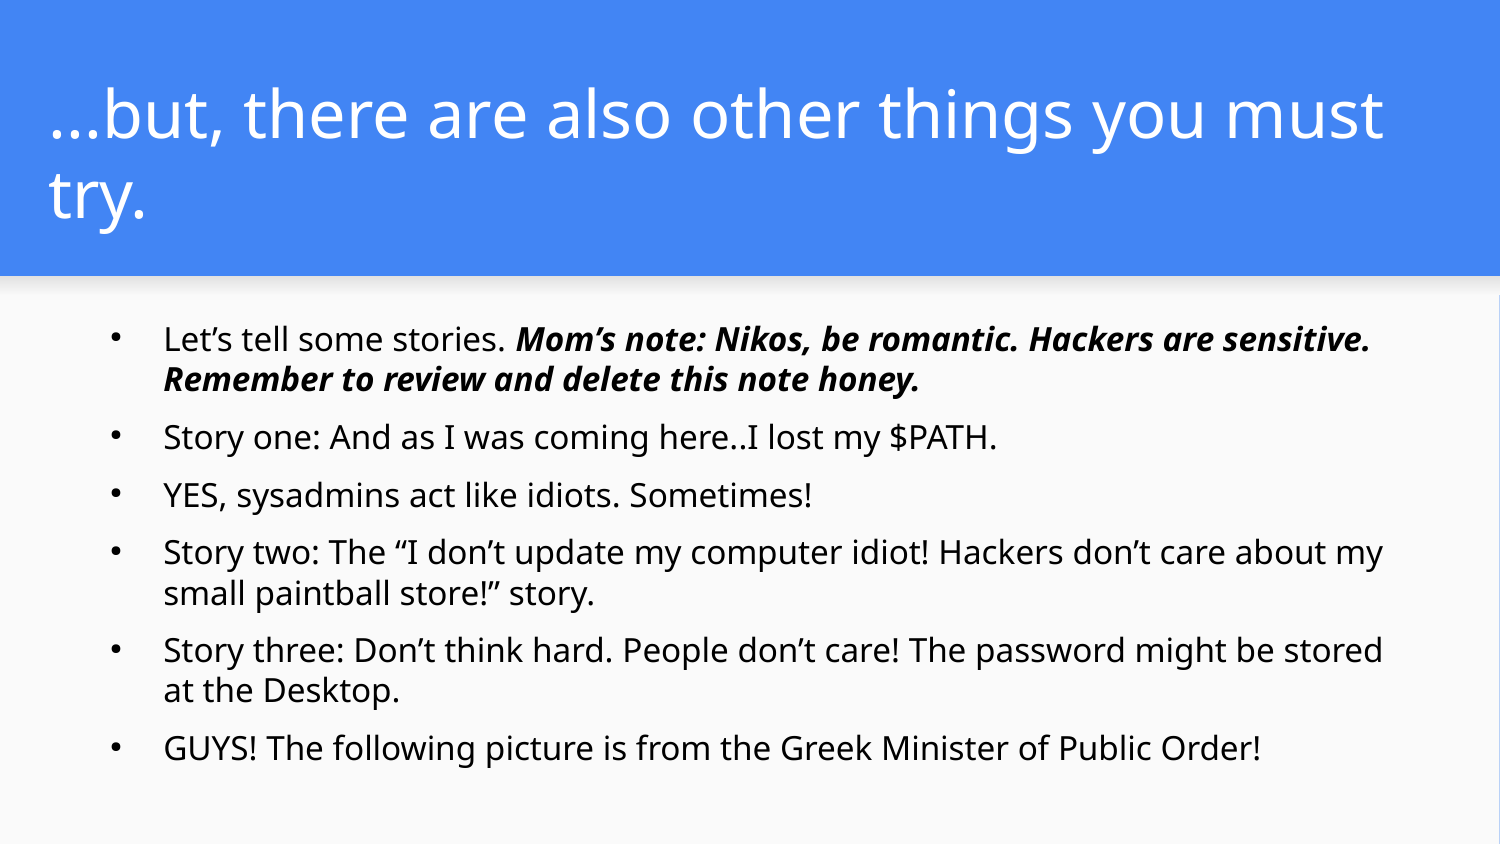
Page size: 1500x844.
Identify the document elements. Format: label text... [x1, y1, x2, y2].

list Let’s tell some stories. Mom’s note: Nikos, be romantic. Hackers are sensitive. Remember to review and delete this note honey. Story one: And as I was coming here..I lost my $PATH. YES, sysadmins act like idiots. Sometimes! Story two: The “I don’t update my computer idiot! Hackers don’t care about my small paintball store!” story. Story three: Don’t think hard. People don’t care! The password might be stored at the Desktop. GUYS! The following picture is from the Greek Minister of Public Order! [77, 303, 1427, 748]
title ...but, there are also other things you must try. [33, 121, 1427, 248]
